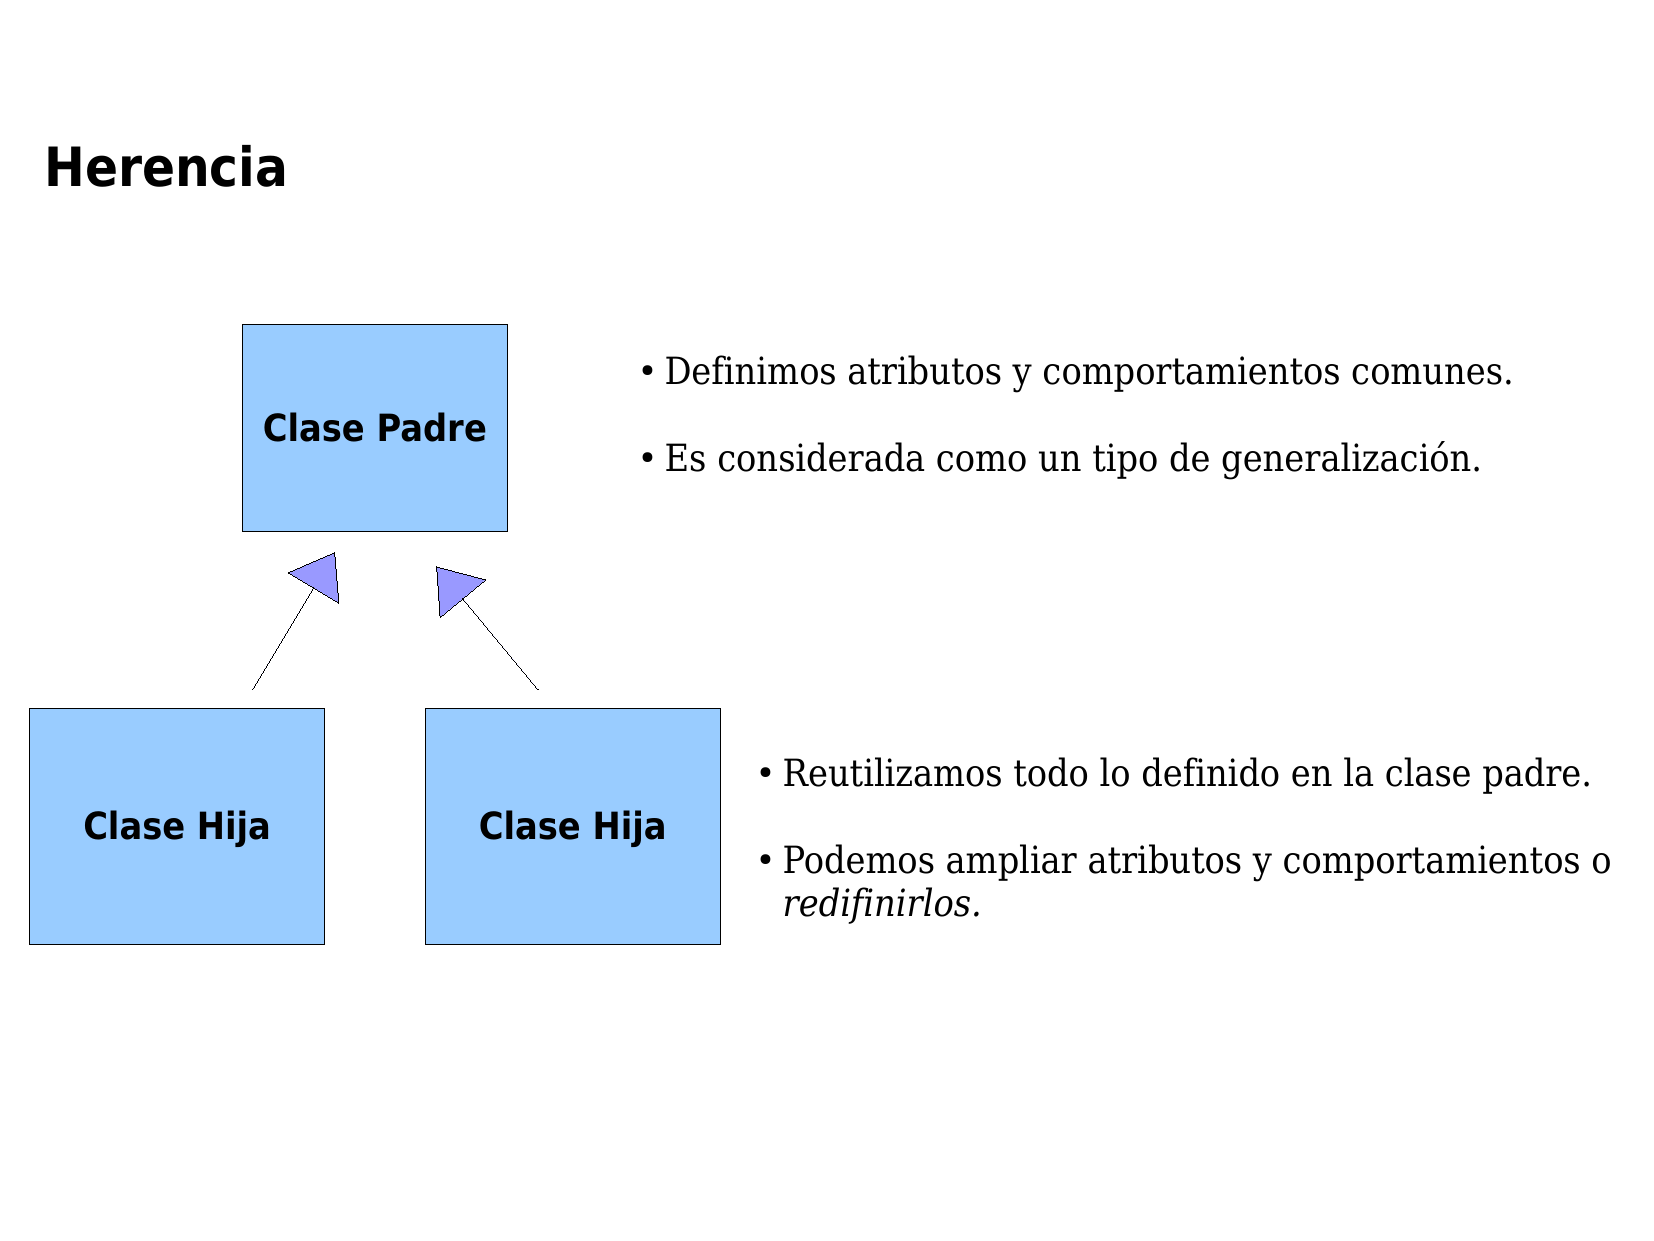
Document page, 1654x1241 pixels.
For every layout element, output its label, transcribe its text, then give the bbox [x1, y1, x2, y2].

text_box Reutilizamos todo lo definido en la clase padre. Podemos ampliar atributos y comportamientos o redifinirlos. [744, 744, 1654, 980]
text_box Definimos atributos y comportamientos comunes. Es considerada como un tipo de generalización. [625, 342, 1571, 534]
text_box Herencia [29, 128, 1625, 208]
text_box Clase Hija [29, 708, 325, 945]
text_box [436, 566, 539, 690]
text_box Clase Padre [242, 324, 508, 532]
text_box Clase Hija [425, 708, 721, 945]
text_box [252, 552, 339, 690]
